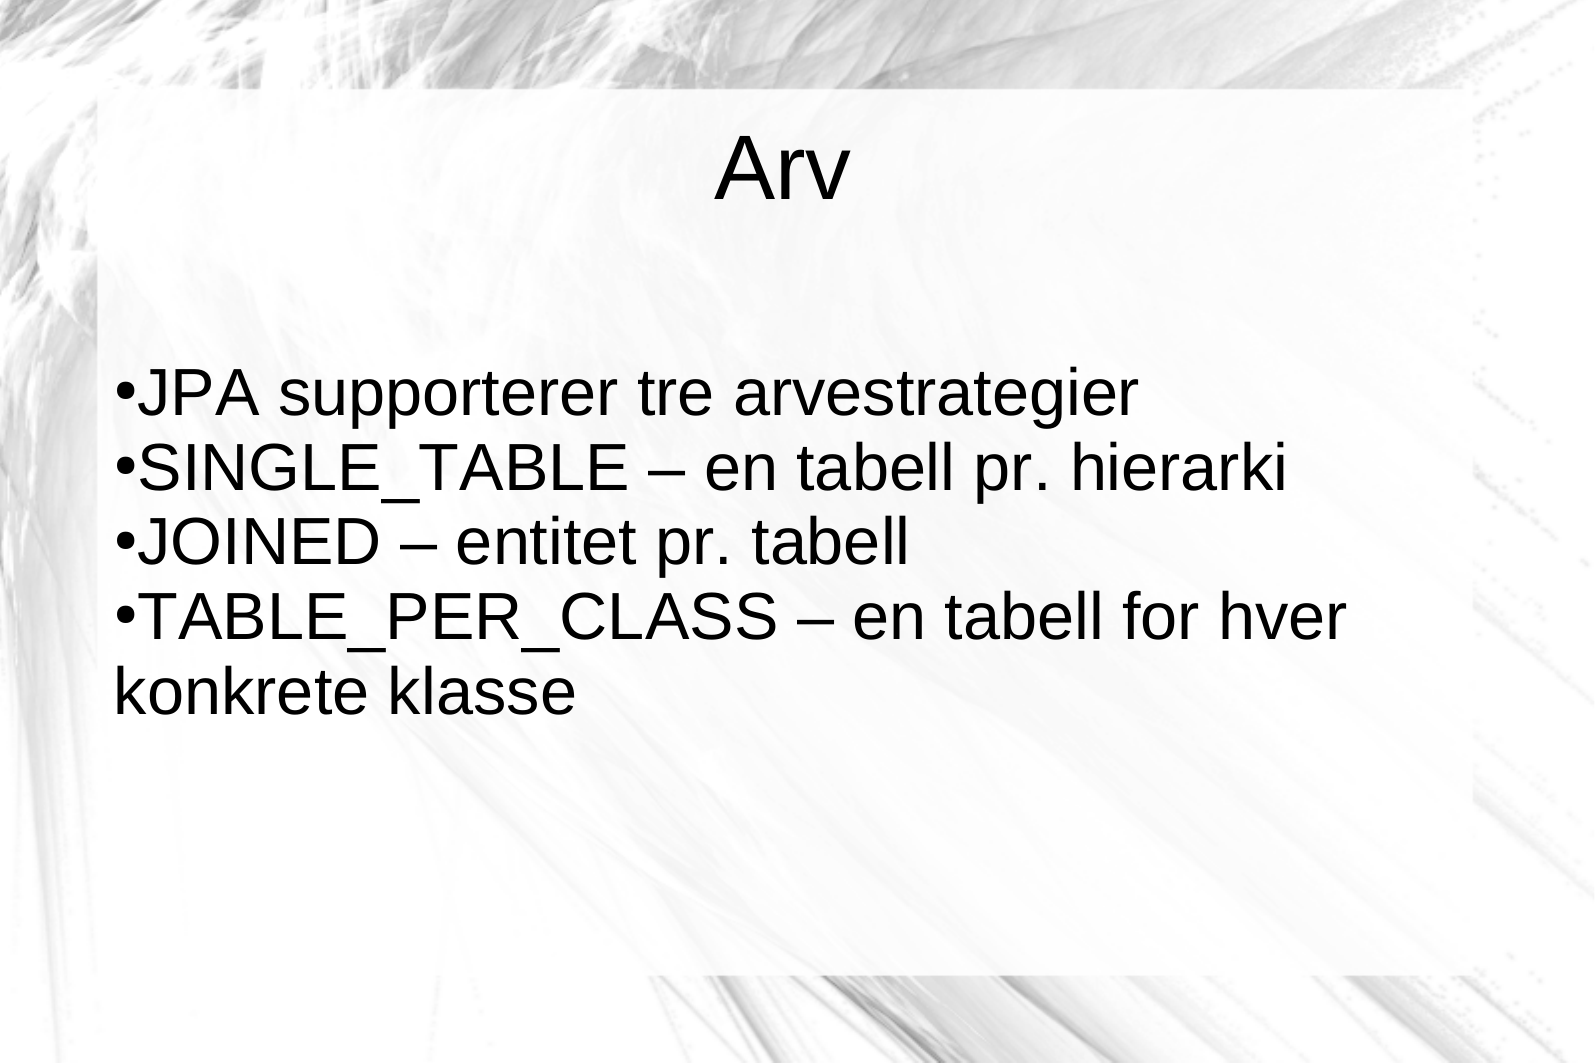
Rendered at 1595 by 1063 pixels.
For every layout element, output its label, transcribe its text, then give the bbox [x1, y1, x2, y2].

title Arv [113, 96, 1453, 241]
subtitle JPA supporterer tre arvestrategier SINGLE_TABLE – en tabell pr. hierarki JOINED – entitet pr. tabell TABLE_PER_CLASS – en tabell for hver konkrete klasse [113, 274, 1515, 810]
picture [0, 0, 1595, 1063]
